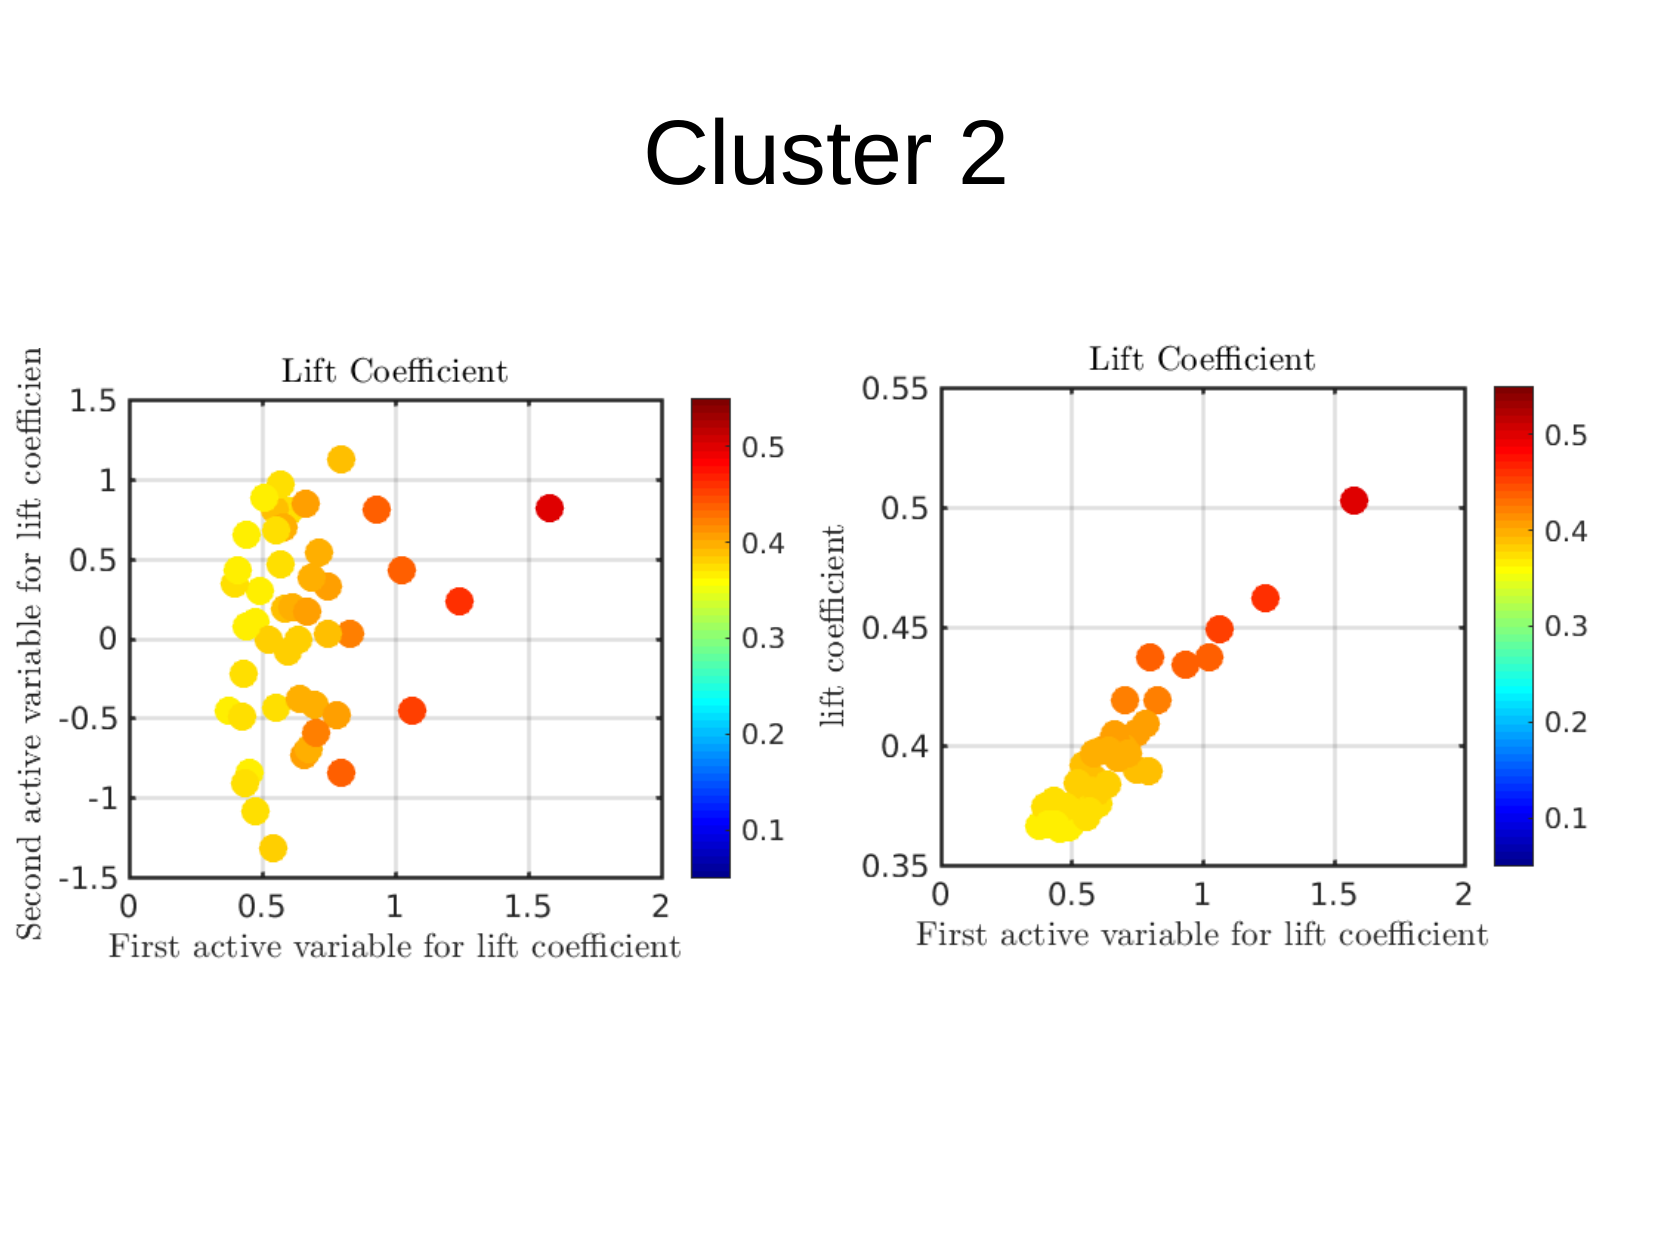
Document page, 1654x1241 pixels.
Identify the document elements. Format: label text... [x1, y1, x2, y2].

picture [11, 336, 1642, 969]
title Cluster 2 [82, 49, 1571, 257]
